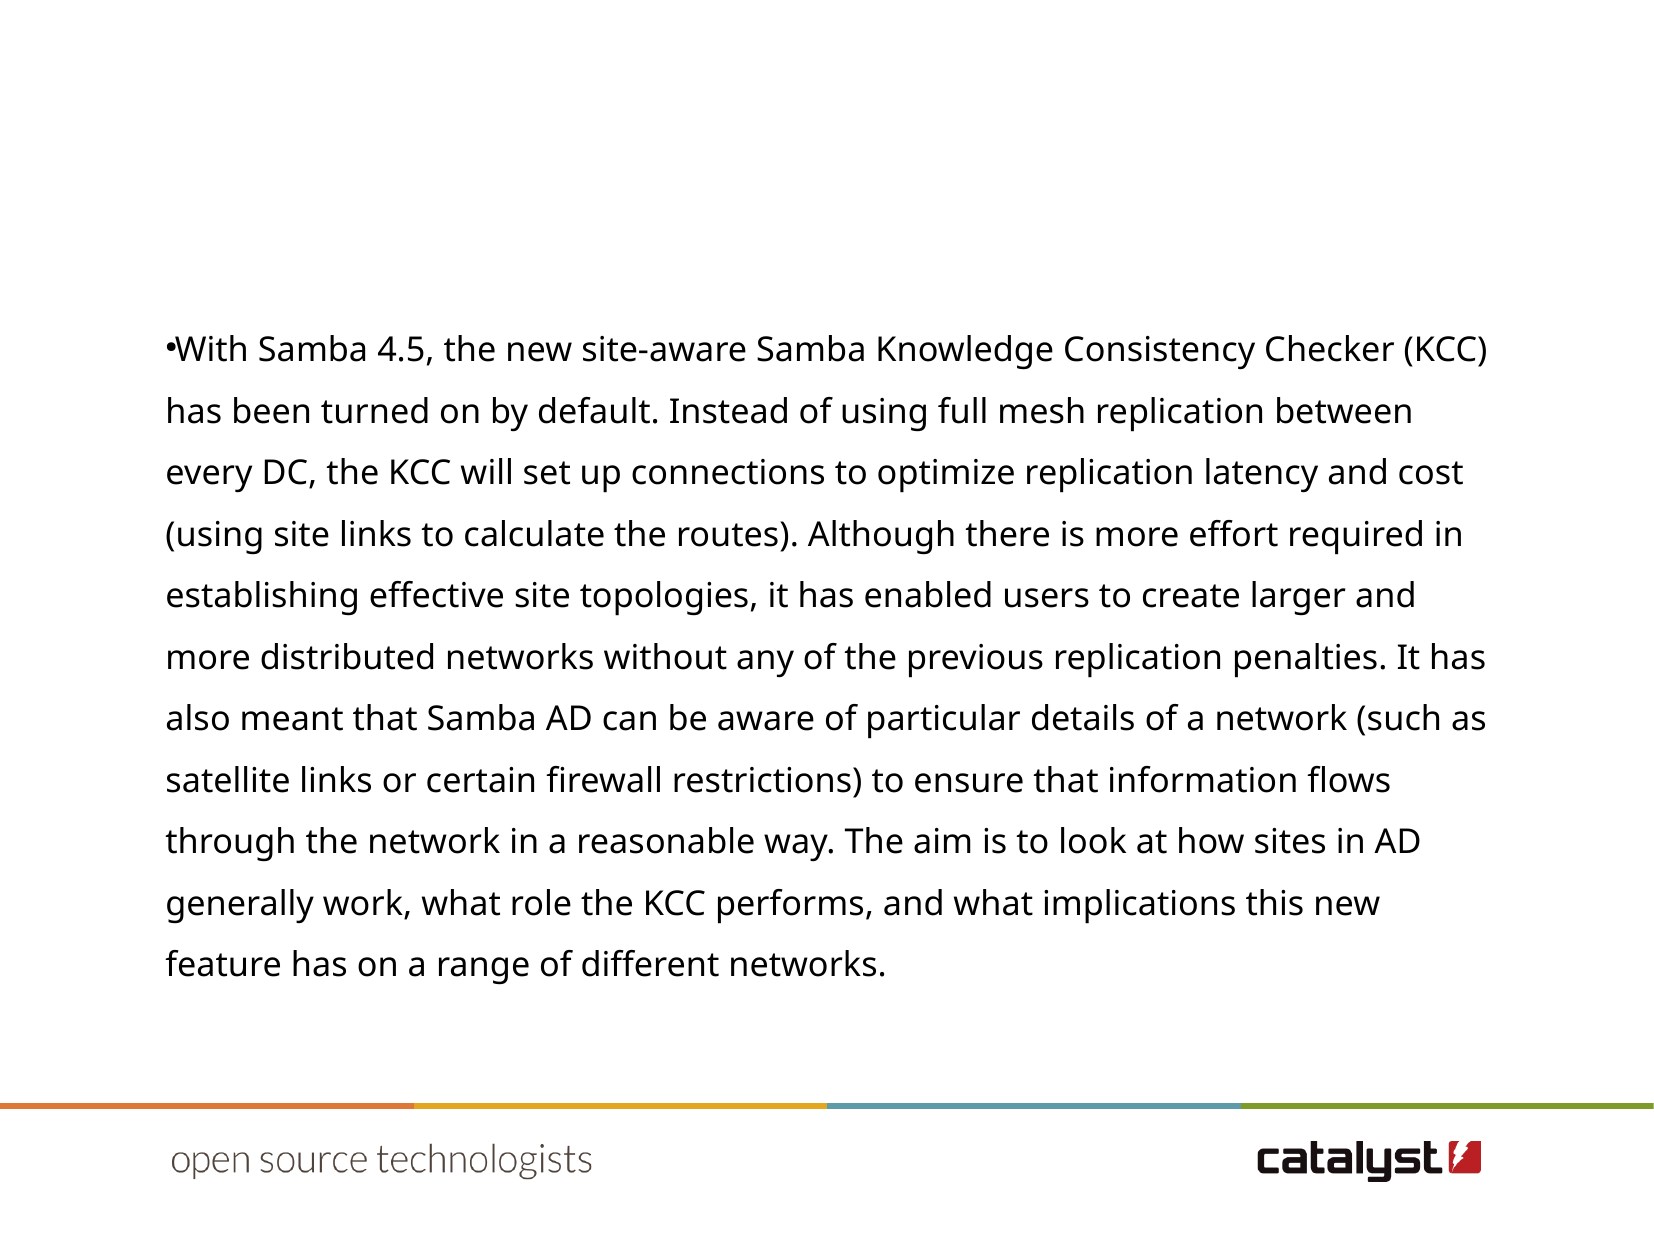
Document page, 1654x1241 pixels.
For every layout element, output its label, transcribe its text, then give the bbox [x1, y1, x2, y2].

list With Samba 4.5, the new site-aware Samba Knowledge Consistency Checker (KCC) has been turned on by default. Instead of using full mesh replication between every DC, the KCC will set up connections to optimize replication latency and cost (using site links to calculate the routes). Although there is more effort required in establishing effective site topologies, it has enabled users to create larger and more distributed networks without any of the previous replication penalties. It has also meant that Samba AD can be aware of particular details of a network (such as satellite links or certain firewall restrictions) to ensure that information flows through the network in a reasonable way. The aim is to look at how sites in AD generally work, what role the KCC performs, and what implications this new feature has on a range of different networks. [165, 307, 1489, 1027]
